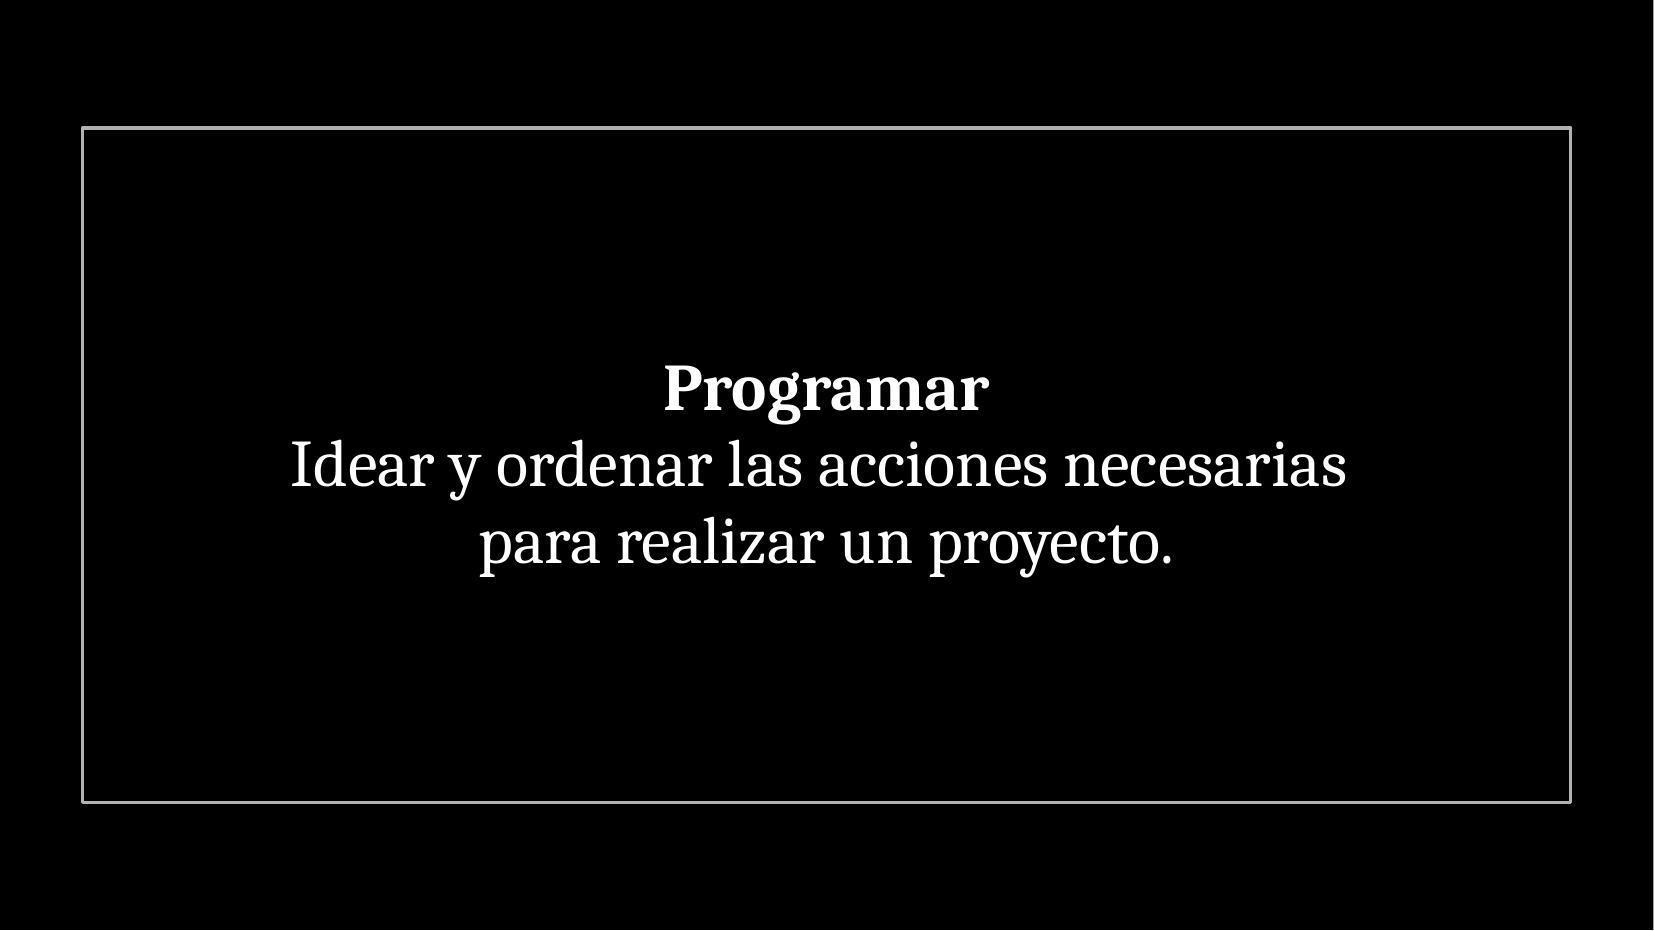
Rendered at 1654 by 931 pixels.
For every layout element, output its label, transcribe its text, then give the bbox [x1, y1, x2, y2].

subtitle Programar Idear y ordenar las acciones necesarias para realizar un proyecto. [82, 128, 1571, 803]
